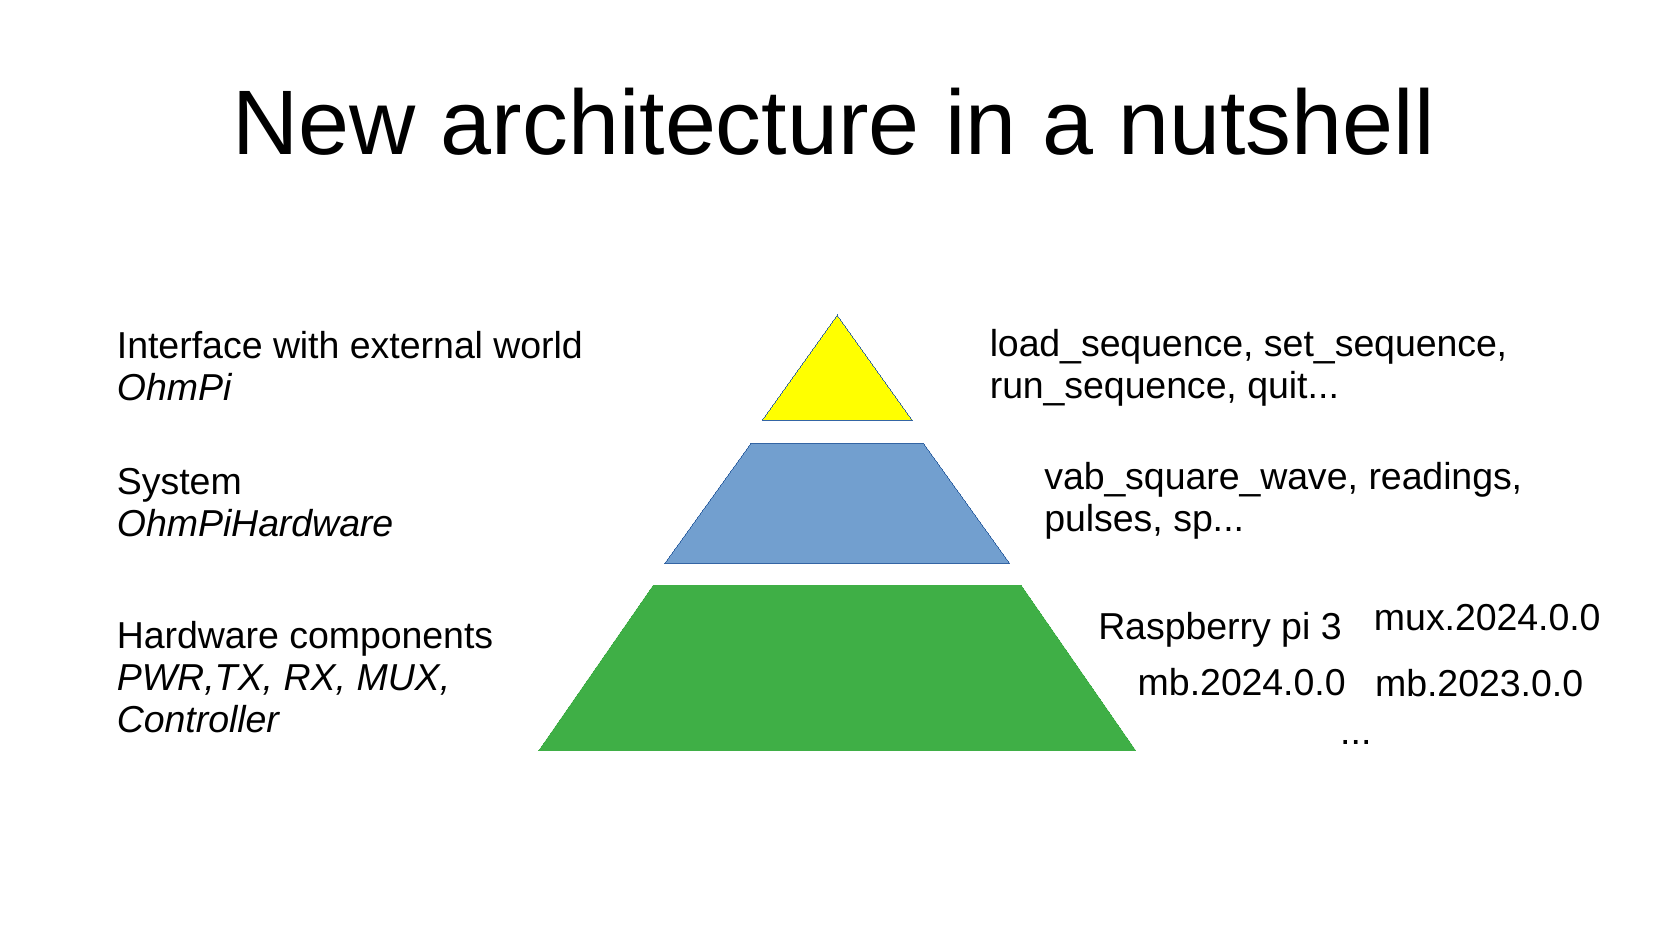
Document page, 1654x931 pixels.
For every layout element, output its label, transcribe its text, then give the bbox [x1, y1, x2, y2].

text_box load_sequence, set_sequence, run_sequence, quit... [975, 315, 1523, 414]
title New architecture in a nutshell [90, 45, 1579, 201]
text_box [664, 443, 1010, 564]
text_box ... [1325, 703, 1387, 761]
text_box [538, 585, 1136, 751]
text_box [762, 314, 913, 421]
text_box Interface with external world OhmPi [102, 317, 598, 417]
text_box System OhmPiHardware [102, 453, 409, 553]
text_box mux.2024.0.0 [1359, 589, 1616, 646]
text_box Hardware components PWR,TX, RX, MUX, Controller [102, 606, 540, 748]
text_box mb.2023.0.0 [1361, 654, 1599, 712]
text_box mb.2024.0.0 [1122, 654, 1361, 711]
text_box Raspberry pi 3 [1083, 597, 1357, 655]
text_box vab_square_wave, readings, pulses, sp... [1029, 447, 1548, 547]
